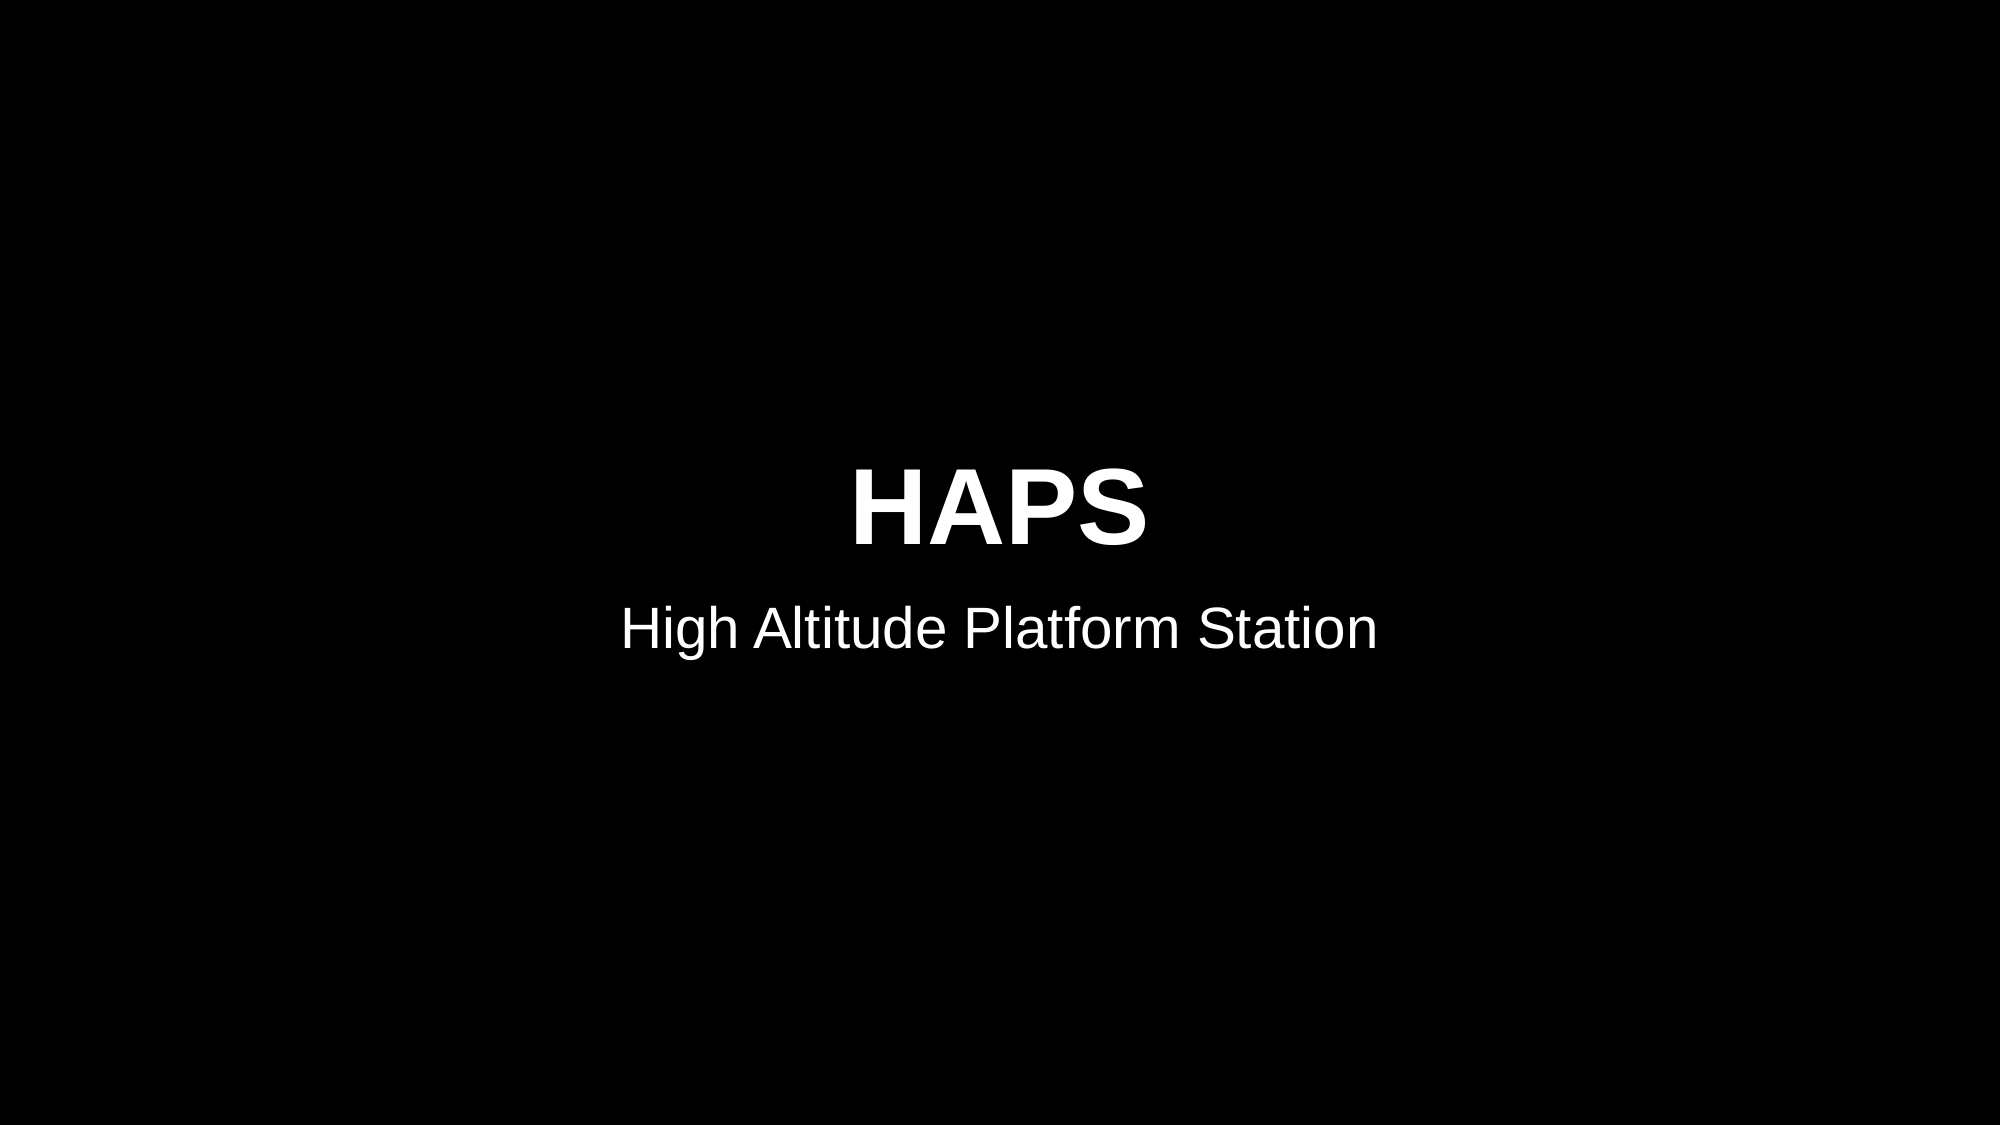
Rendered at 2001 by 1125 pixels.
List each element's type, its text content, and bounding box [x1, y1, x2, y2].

subtitle High Altitude Platform Station [55, 590, 1945, 863]
title HAPS [55, 184, 1945, 576]
